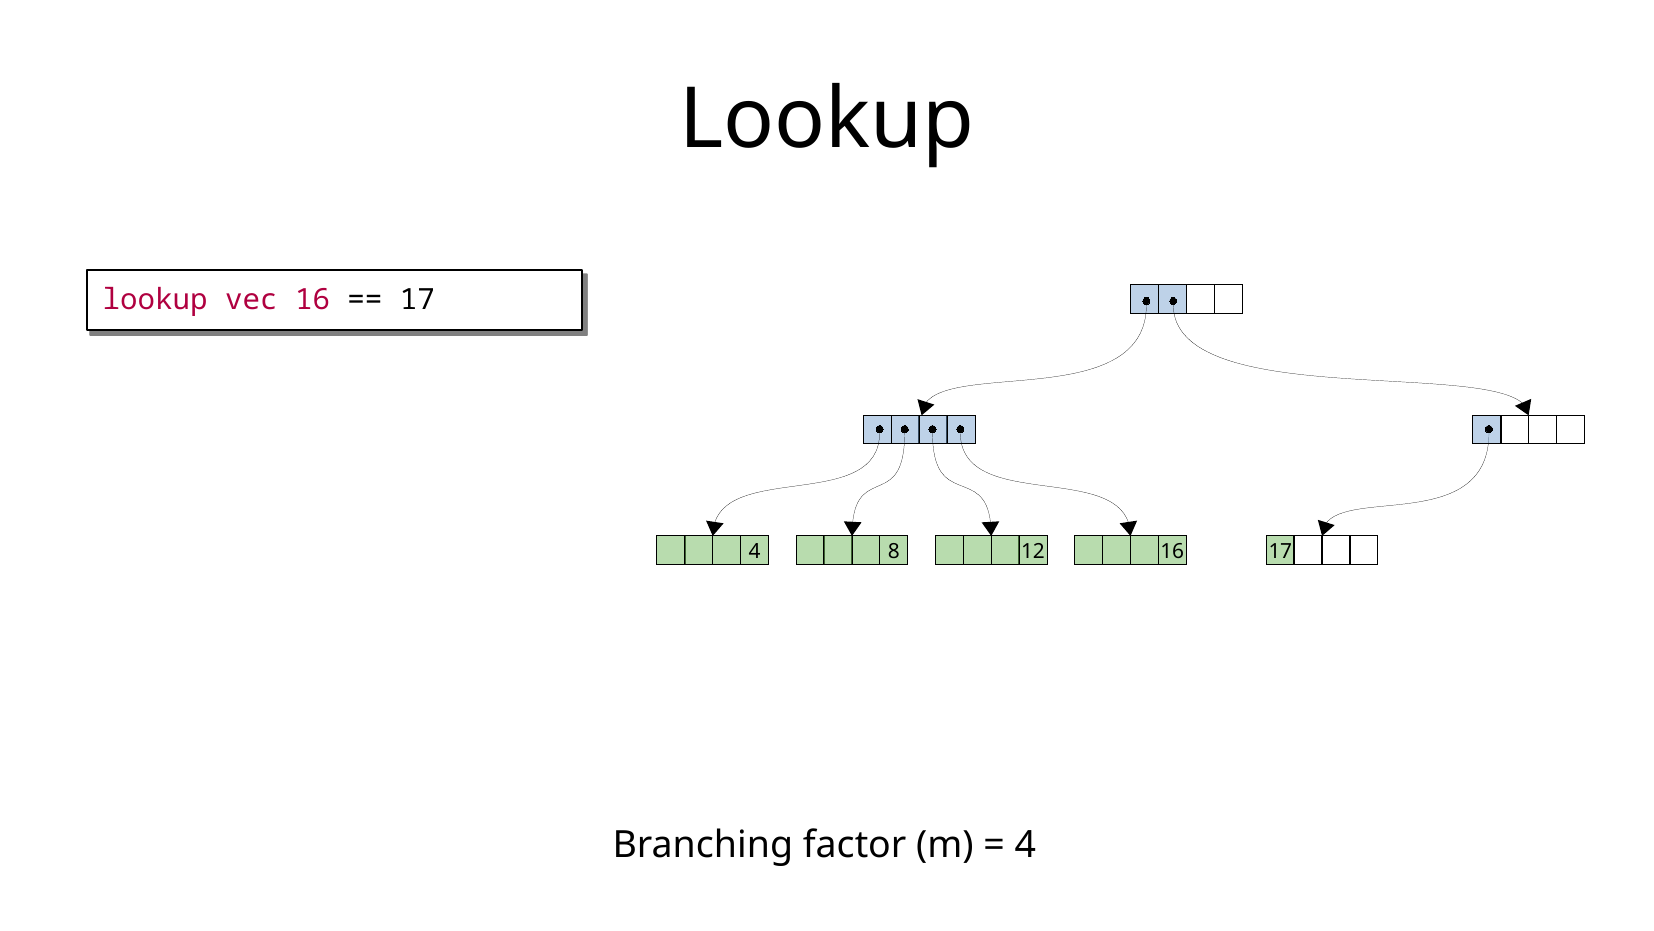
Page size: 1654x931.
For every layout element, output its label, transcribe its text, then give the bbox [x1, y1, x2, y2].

text_box Branching factor (m) = 4 [597, 810, 1057, 886]
text_box lookup vec 16 == 17 [86, 270, 582, 331]
text_box [1130, 284, 1187, 314]
text_box [935, 535, 1020, 565]
text_box [656, 535, 741, 565]
text_box 4 [741, 535, 769, 565]
text_box 8 [880, 535, 908, 565]
text_box [1472, 415, 1500, 444]
text_box 17 [1266, 535, 1293, 565]
text_box 12 [1020, 535, 1048, 565]
text_box [1074, 535, 1159, 565]
text_box [863, 415, 976, 444]
text_box 16 [1159, 535, 1187, 565]
text_box [796, 535, 880, 565]
title Lookup [82, 37, 1571, 193]
